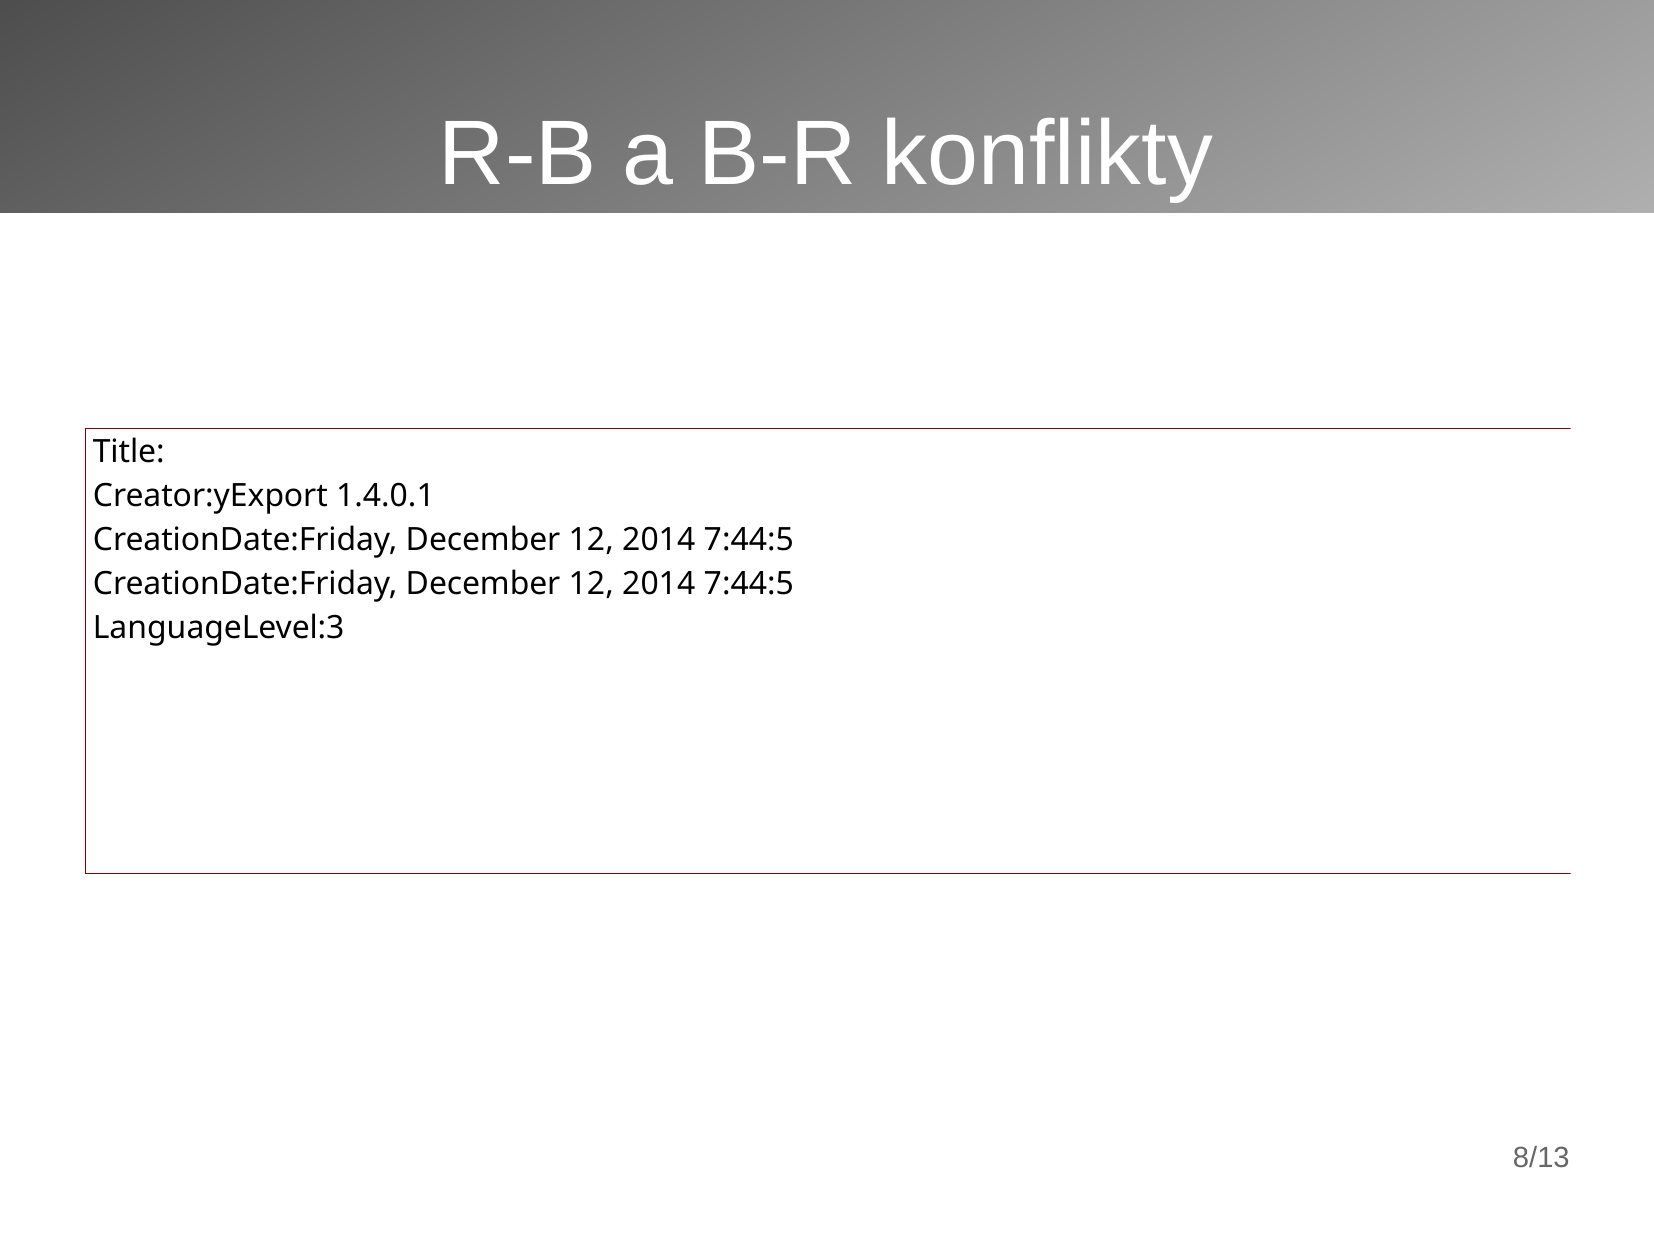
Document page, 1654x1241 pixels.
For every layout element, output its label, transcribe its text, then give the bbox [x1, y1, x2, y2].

title R-B a B-R konflikty [82, 49, 1571, 257]
text_box <číslo>/13 [1346, 1133, 1654, 1182]
picture [82, 426, 1571, 874]
text_box [0, 0, 1654, 213]
